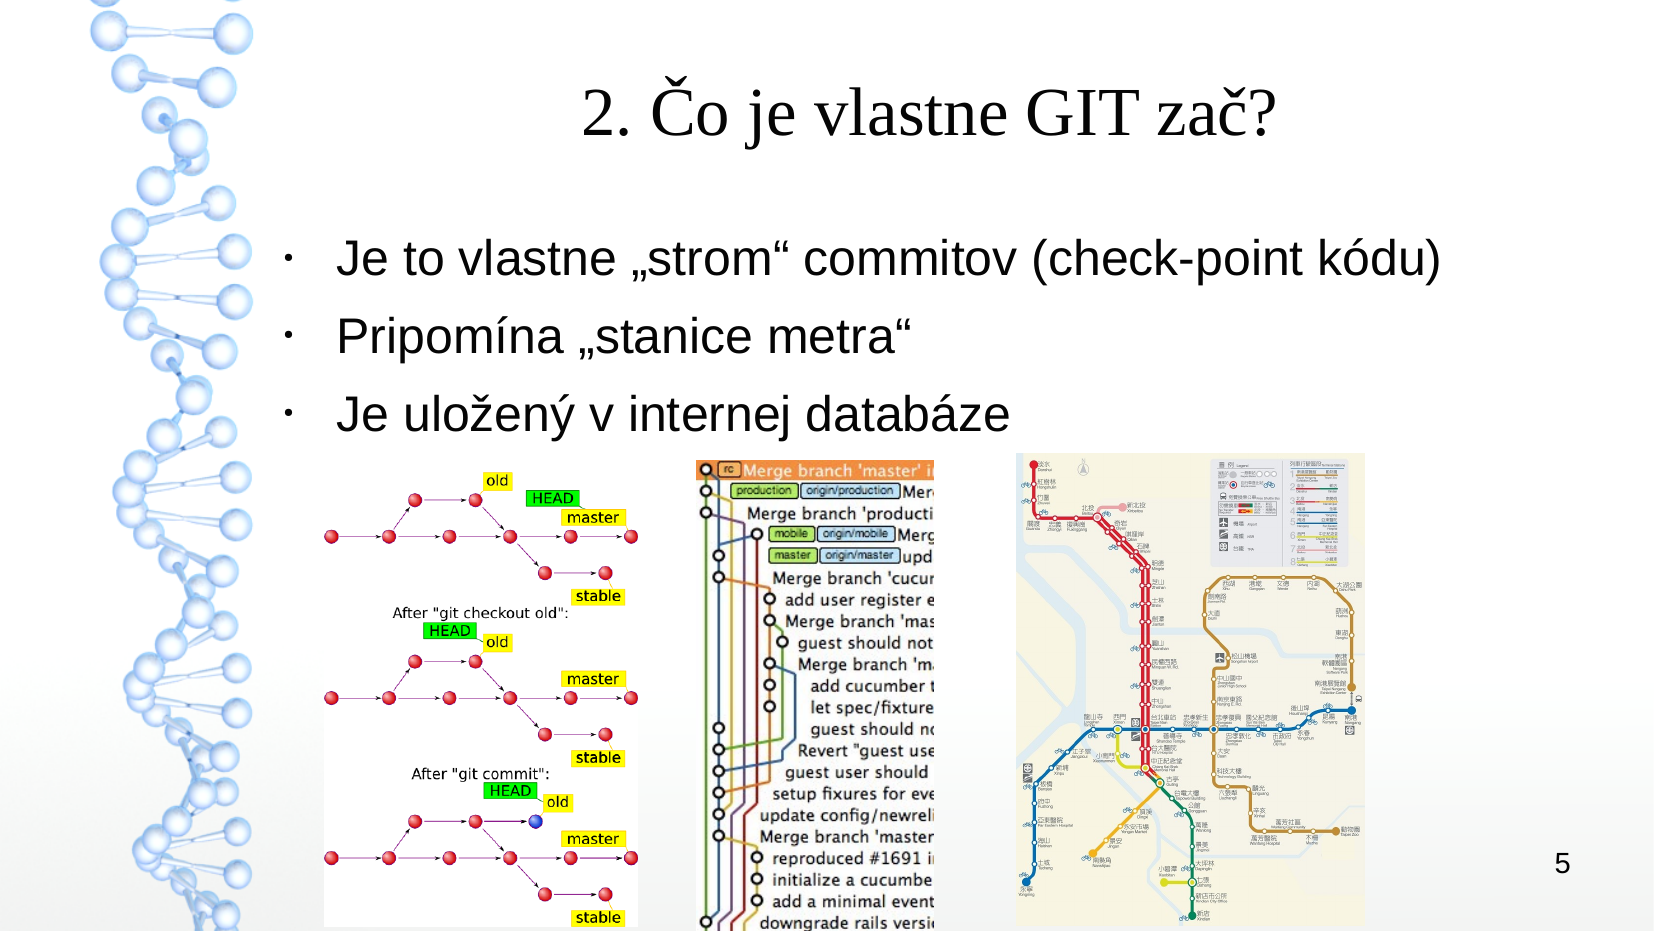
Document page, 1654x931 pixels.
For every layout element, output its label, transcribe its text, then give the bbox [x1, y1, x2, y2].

list Je to vlastne „strom“ commitov (check-point kódu) Pripomína „stanice metra“ Je uložený v internej databáze [265, 230, 1595, 770]
title 2. Čo je vlastne GIT zač? [265, 35, 1595, 189]
picture [0, 0, 1654, 931]
